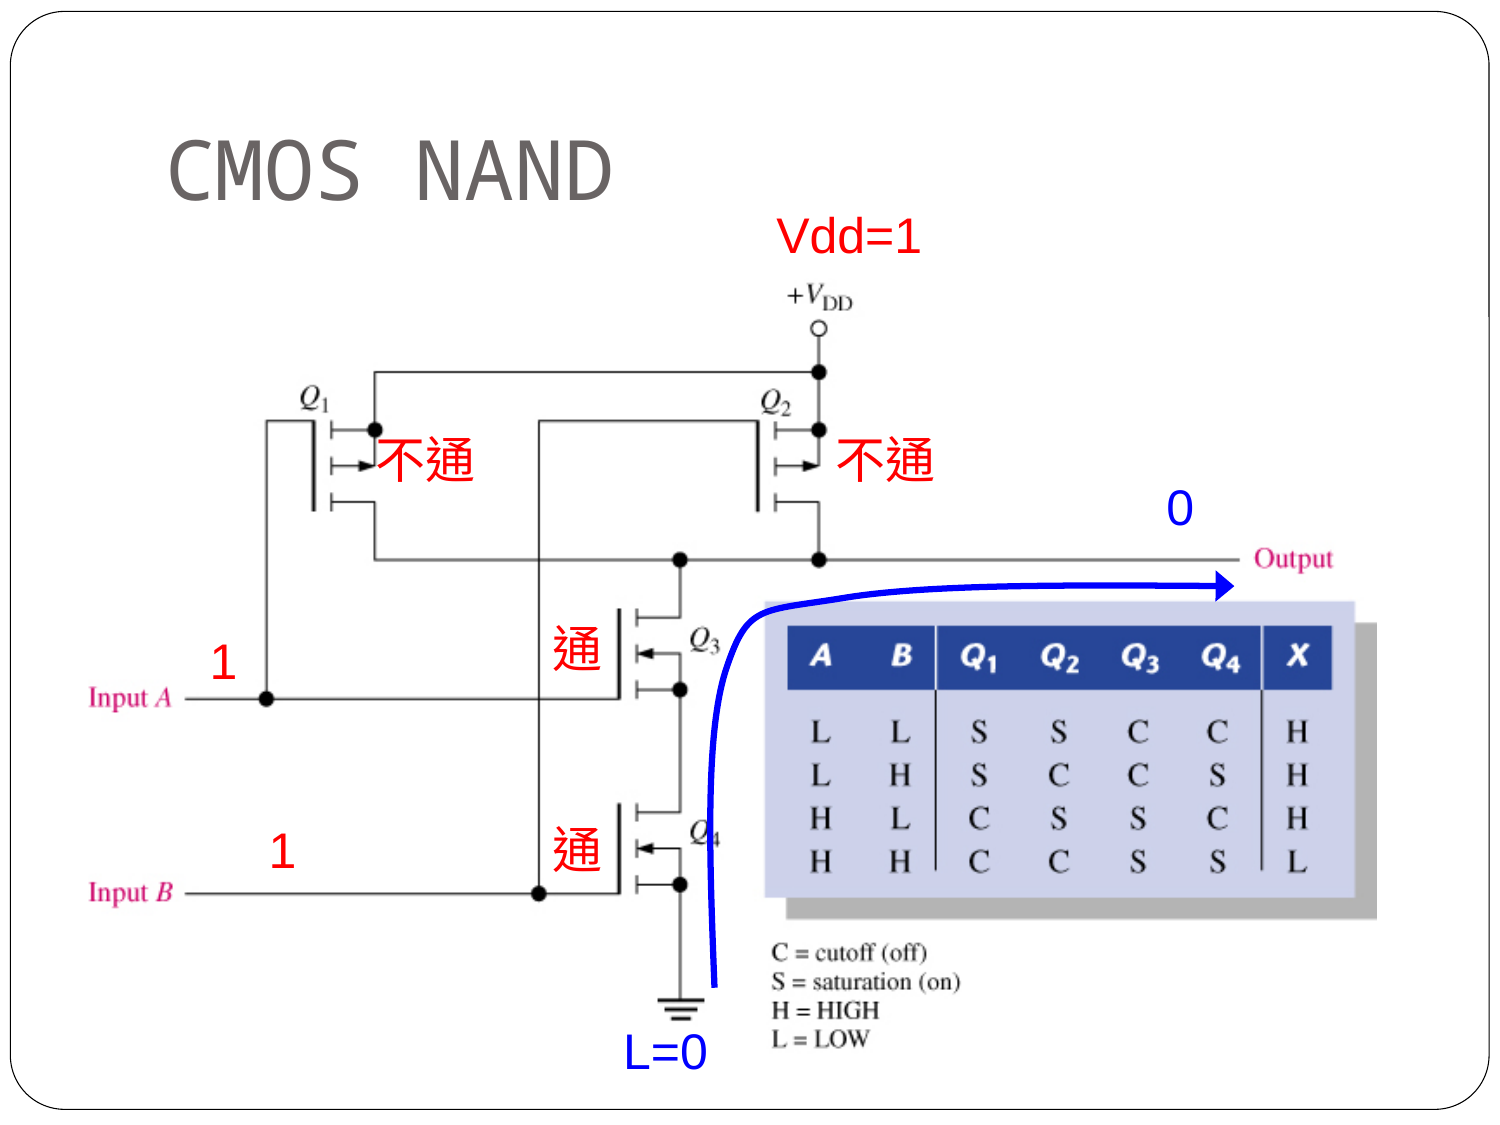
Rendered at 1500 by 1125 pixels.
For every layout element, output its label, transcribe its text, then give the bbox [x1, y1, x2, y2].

text_box L=0 [608, 1011, 762, 1087]
text_box 通 [537, 810, 618, 887]
text_box 不通 [821, 420, 951, 497]
text_box 1 [253, 810, 313, 887]
text_box 0 [1151, 467, 1210, 544]
text_box 1 [194, 621, 253, 698]
text_box 不通 [360, 420, 491, 497]
text_box Vdd=1 [761, 196, 963, 272]
title CMOS NAND [150, 44, 1426, 233]
text_box 通 [537, 609, 618, 686]
text_box [88, 278, 1377, 1054]
